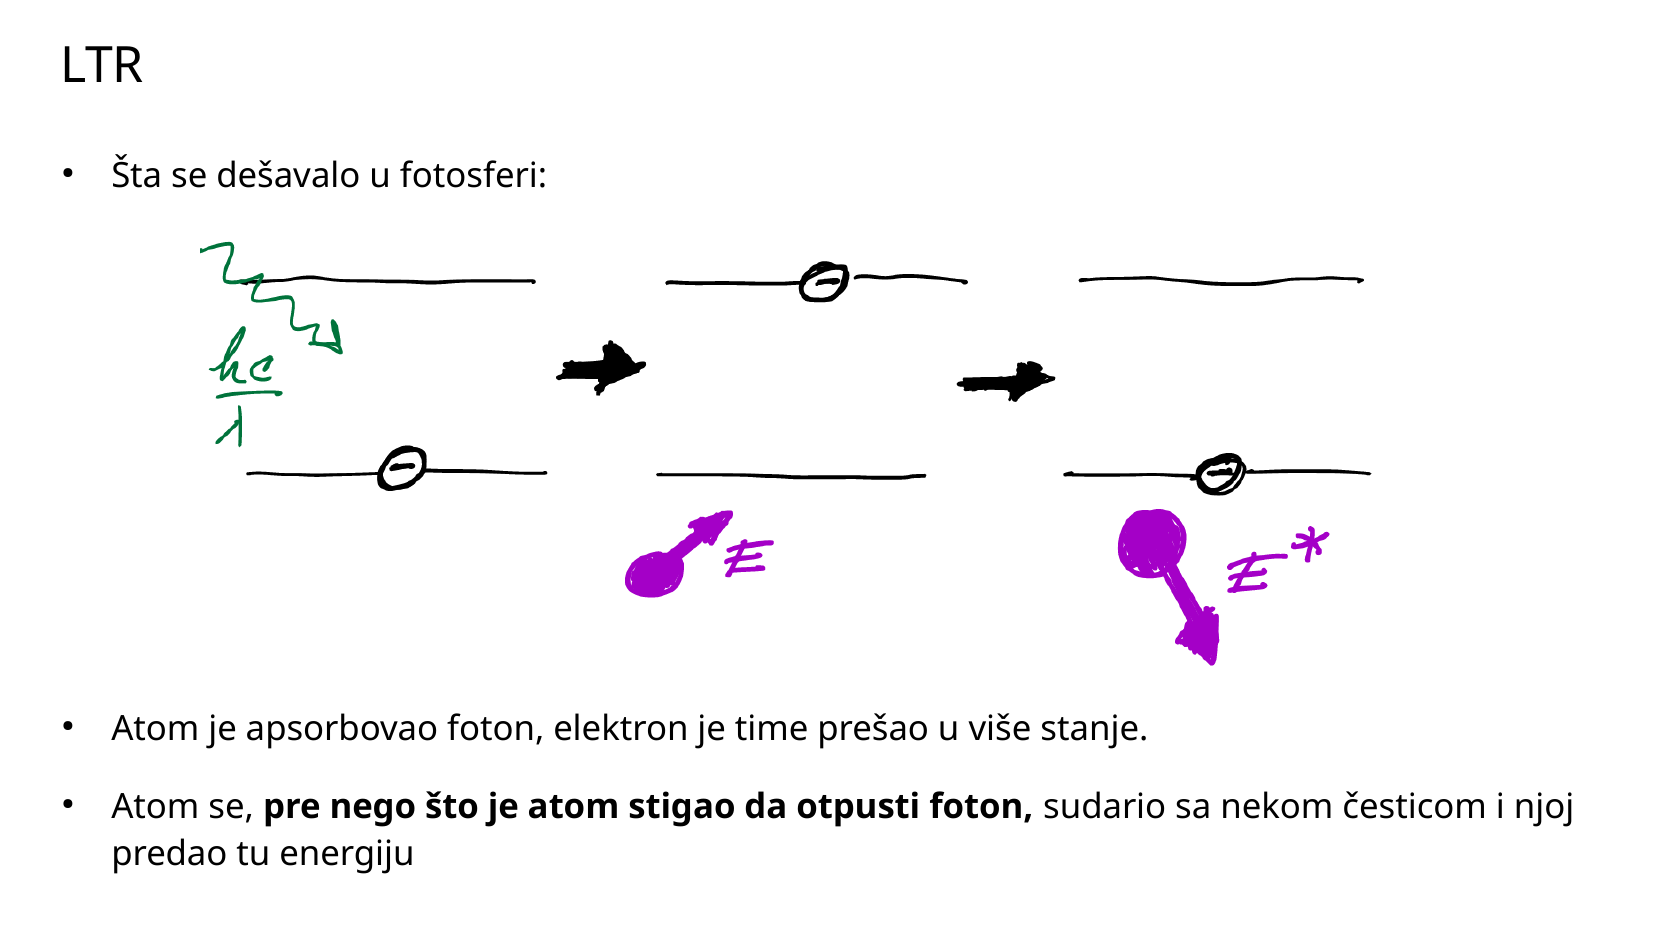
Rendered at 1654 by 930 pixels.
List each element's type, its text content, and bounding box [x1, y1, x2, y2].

picture [200, 227, 1388, 676]
list Šta se dešavalo u fotosferi: Atom je apsorbovao foton, elektron je time prešao u više stanje. Atom se, pre nego što je atom stigao da otpusti foton, sudario sa nekom česticom i njoj predao tu energiju [45, 149, 1635, 880]
title LTR [59, 13, 1648, 113]
